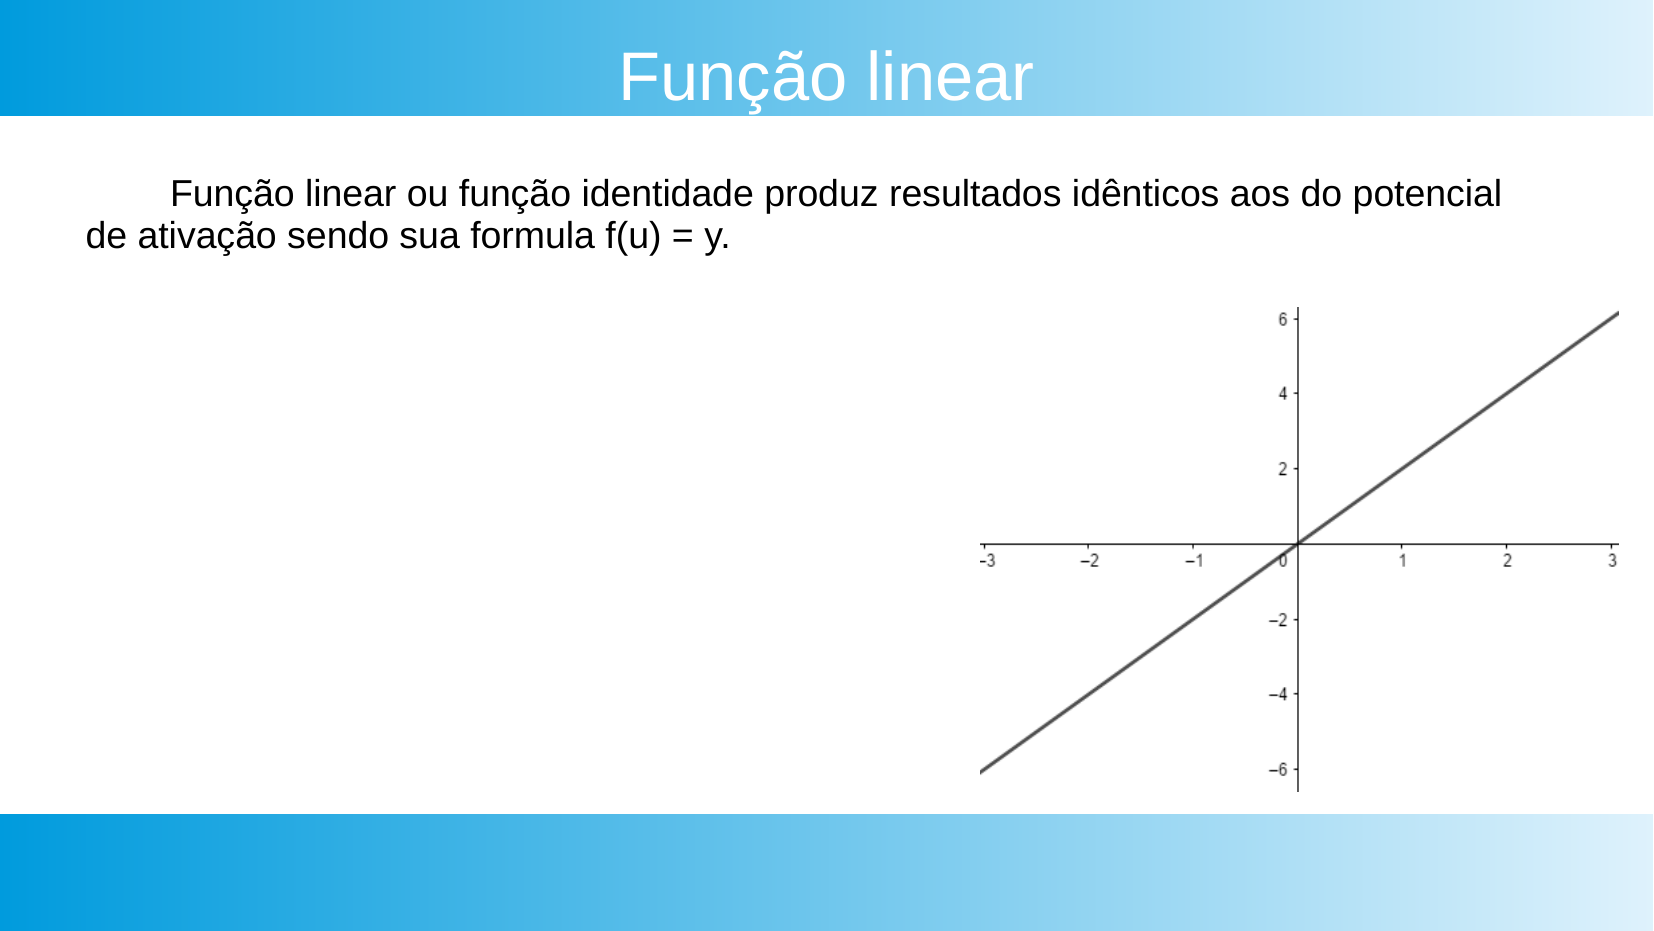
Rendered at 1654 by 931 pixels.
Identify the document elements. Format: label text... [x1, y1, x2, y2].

title Função linear [82, 37, 1571, 116]
picture [980, 307, 1619, 792]
text_box Função linear ou função identidade produz resultados idênticos aos do potencial de ativação sendo sua formula f(u) = y. [70, 165, 1518, 265]
